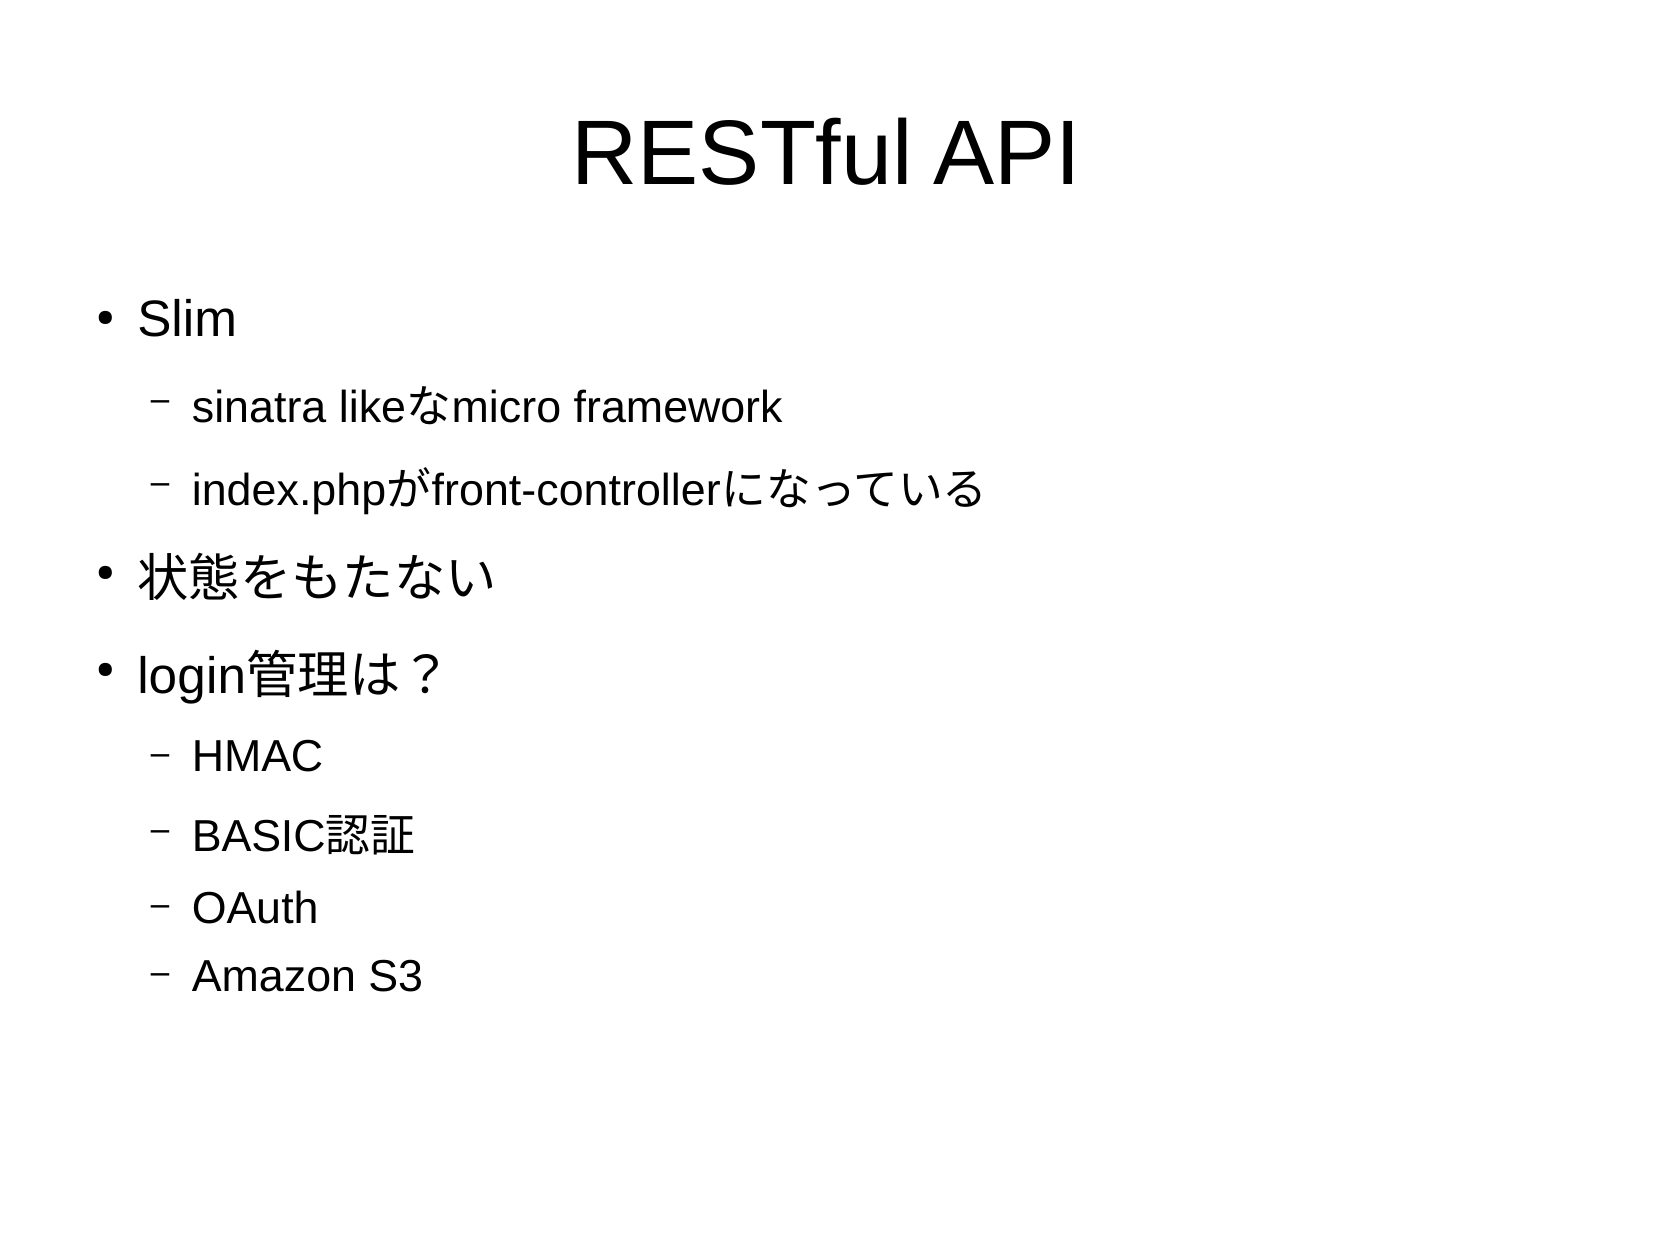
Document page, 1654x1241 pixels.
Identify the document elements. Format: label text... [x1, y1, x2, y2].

list Slim sinatra likeなmicro framework index.phpがfront-controllerになっている 状態をもたない login管理は？ HMAC BASIC認証 OAuth Amazon S3 [82, 290, 1571, 1010]
title RESTful API [82, 49, 1571, 257]
